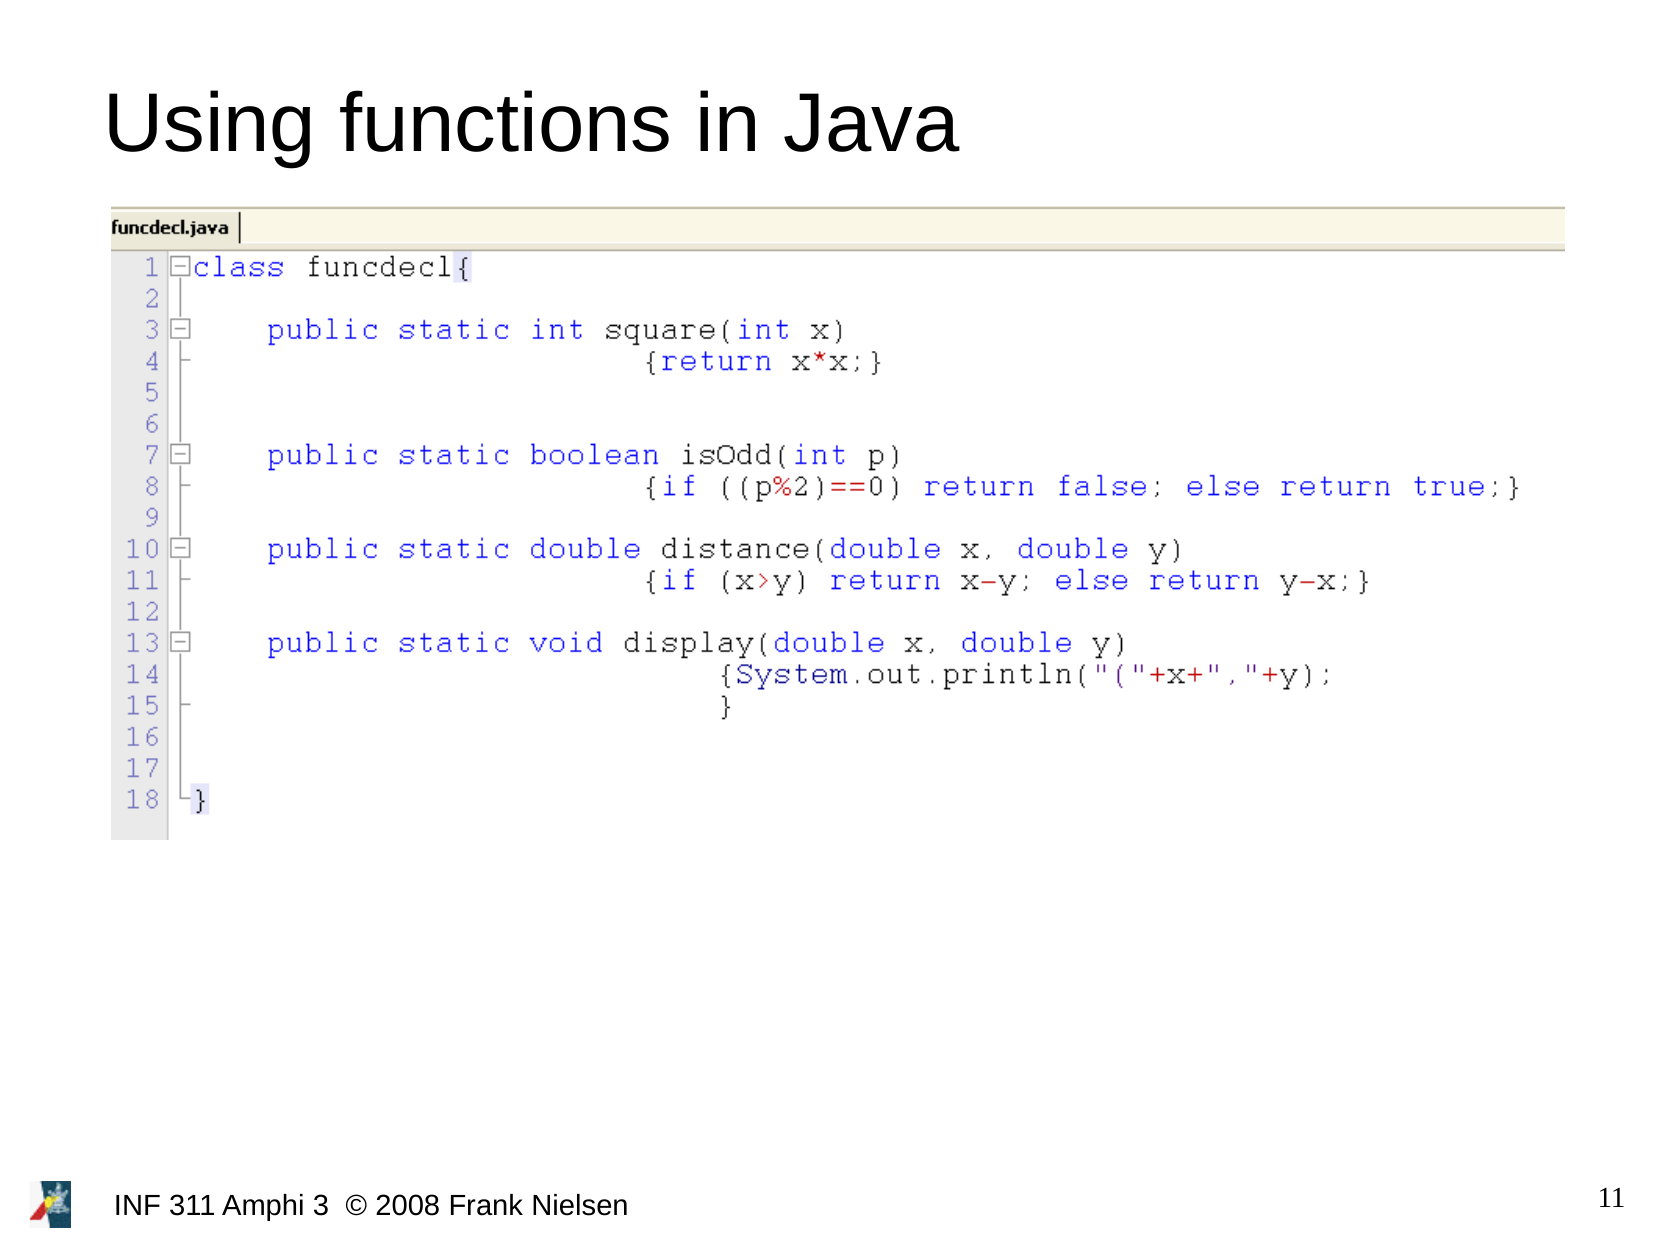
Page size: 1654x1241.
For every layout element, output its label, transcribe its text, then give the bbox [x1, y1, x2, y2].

picture [111, 206, 1565, 840]
picture [29, 1181, 71, 1228]
text_box Using functions in Java [88, 69, 976, 178]
